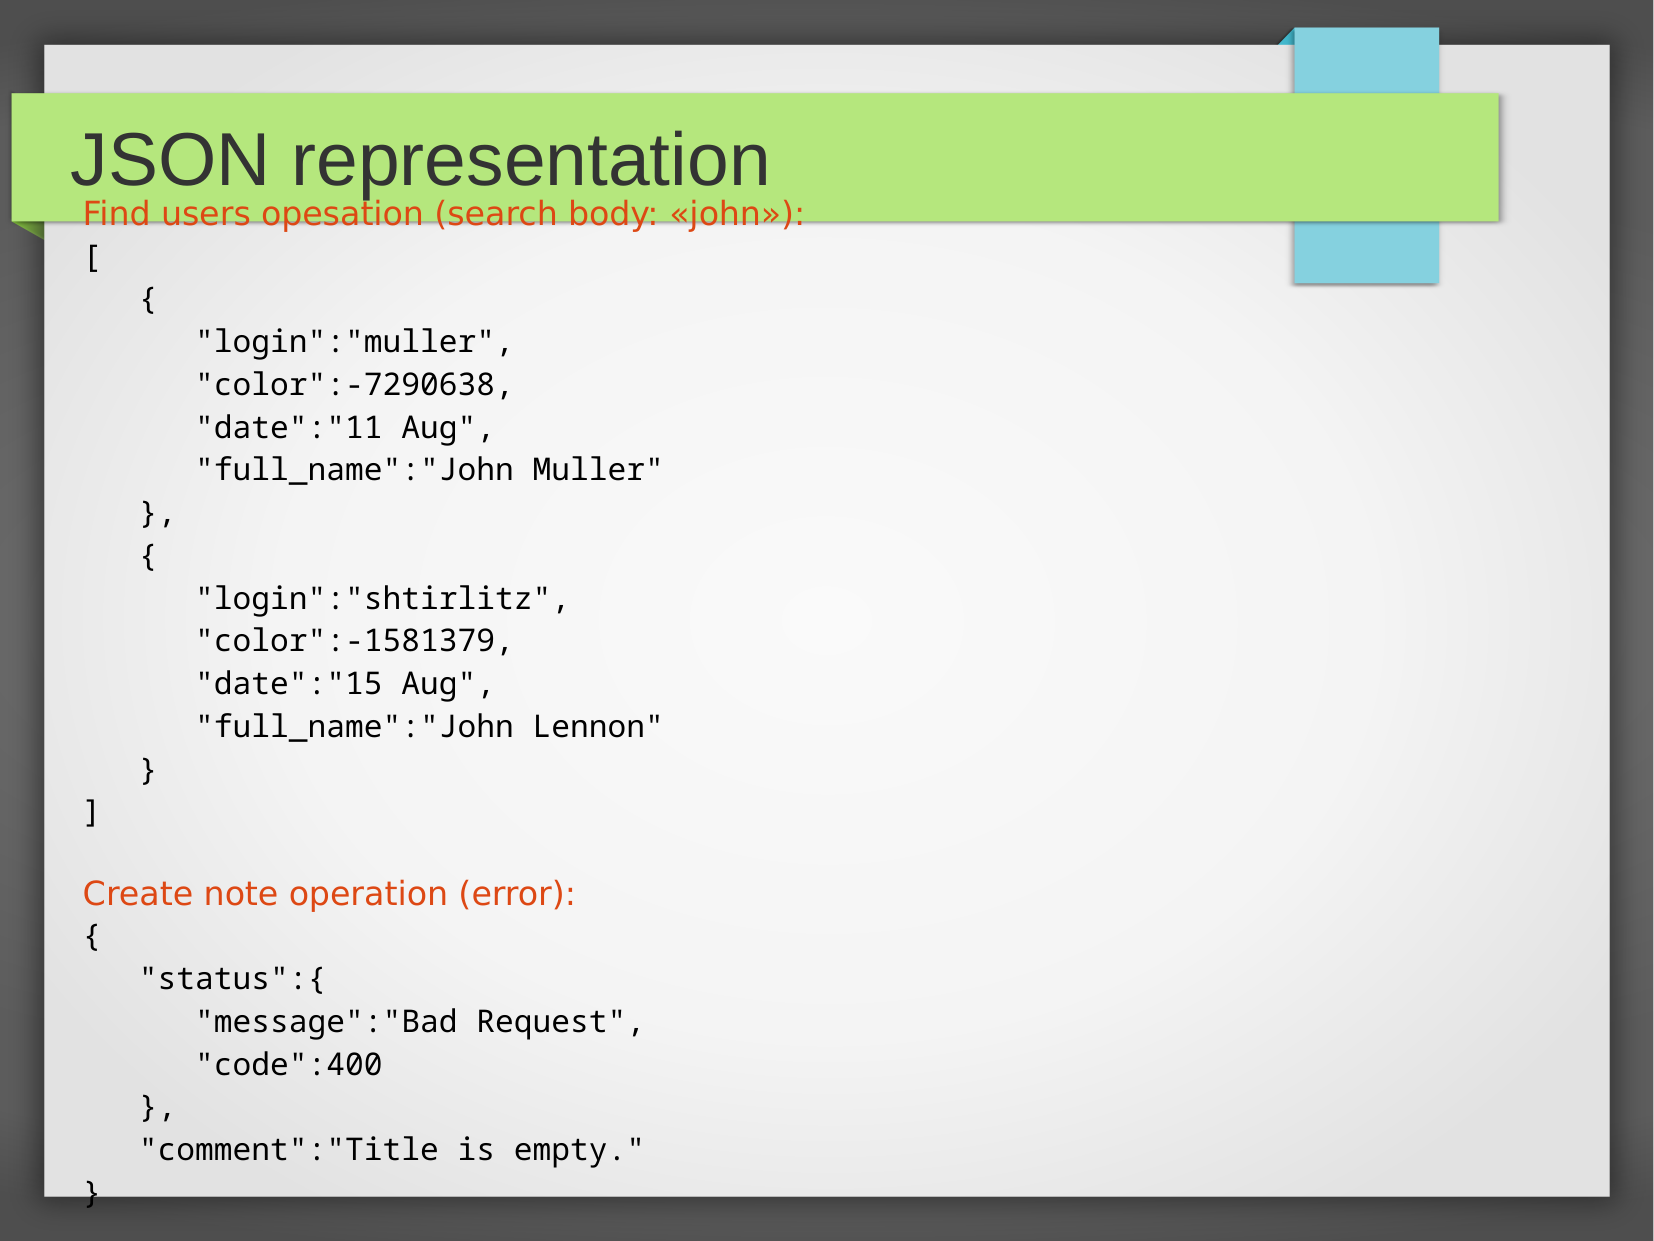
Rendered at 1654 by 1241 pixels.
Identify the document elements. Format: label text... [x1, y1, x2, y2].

picture [0, 0, 1654, 1241]
text_box Find users opesation (search body: «john»): [ { "login":"muller", "color":-7290638, "date":"11 Aug", "full_name":"John Muller" }, { "login":"shtirlitz", "color":-1581379, "date":"15 Aug", "full_name":"John Lennon" } ] Create note operation (error): { "status":{ "message":"Bad Request", "code":400 }, "comment":"Title is empty." } [82, 263, 1538, 1144]
title JSON representation [70, 106, 1229, 213]
